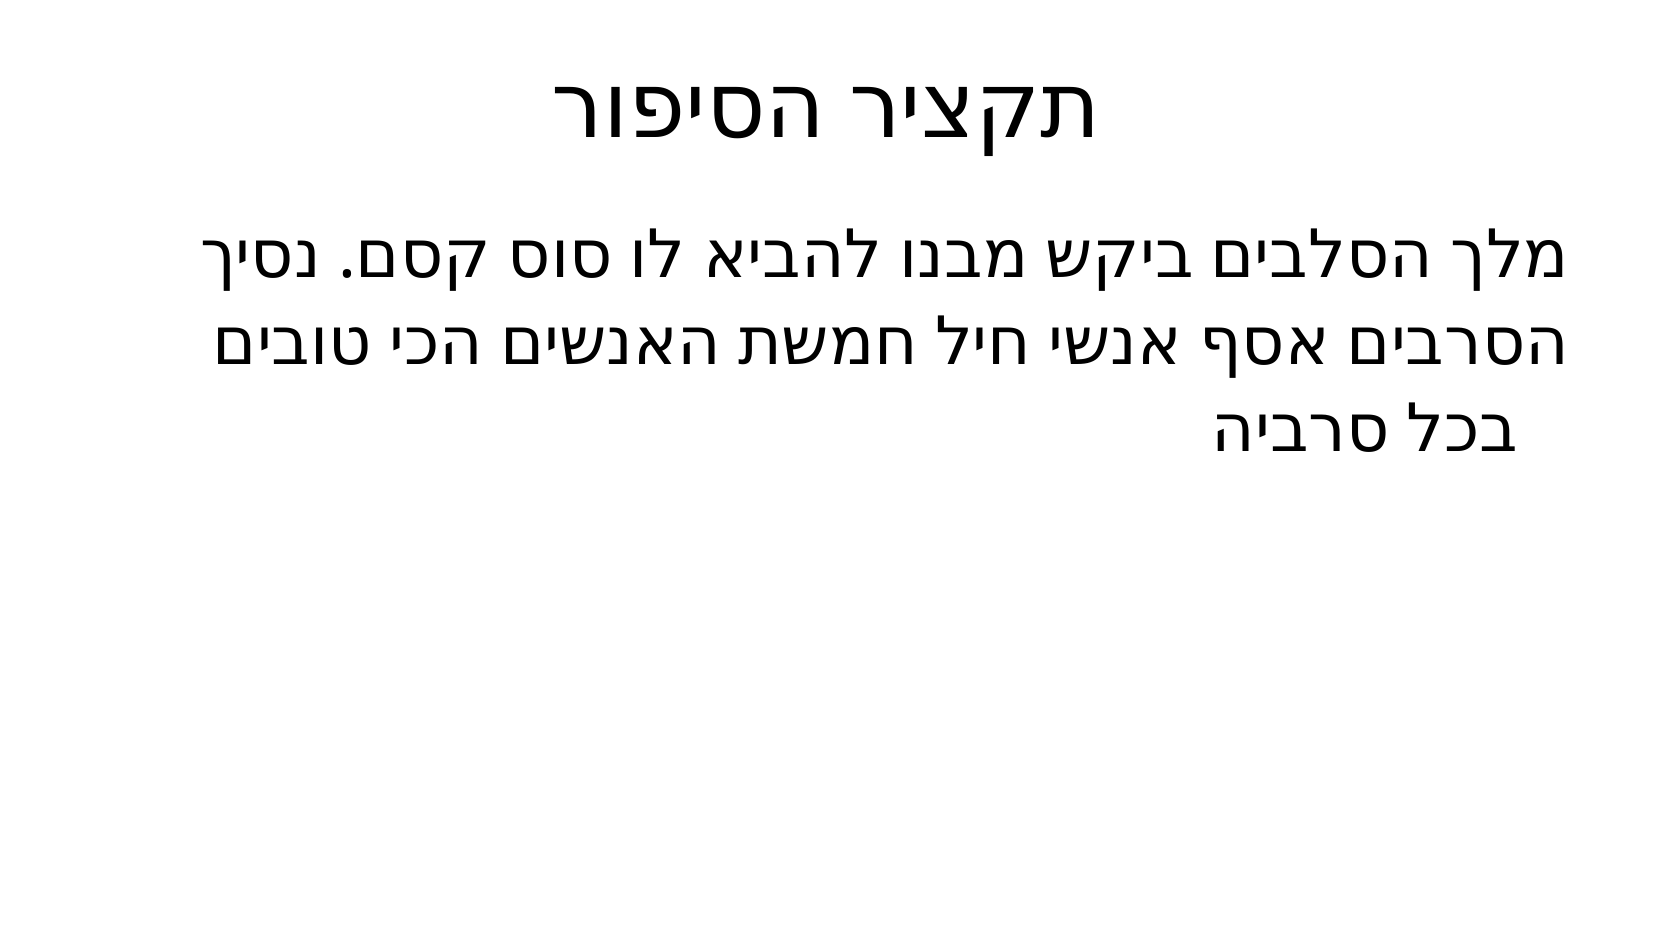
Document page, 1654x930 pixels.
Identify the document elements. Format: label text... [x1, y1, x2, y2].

list מלך הסלבים ביקש מבנו להביא לו סוס קסם. נסיך הסרבים אסף אנשי חיל חמשת האנשים הכי טובים בכל סרביה [82, 217, 1571, 757]
title תקציר הסיפור [82, 37, 1571, 193]
